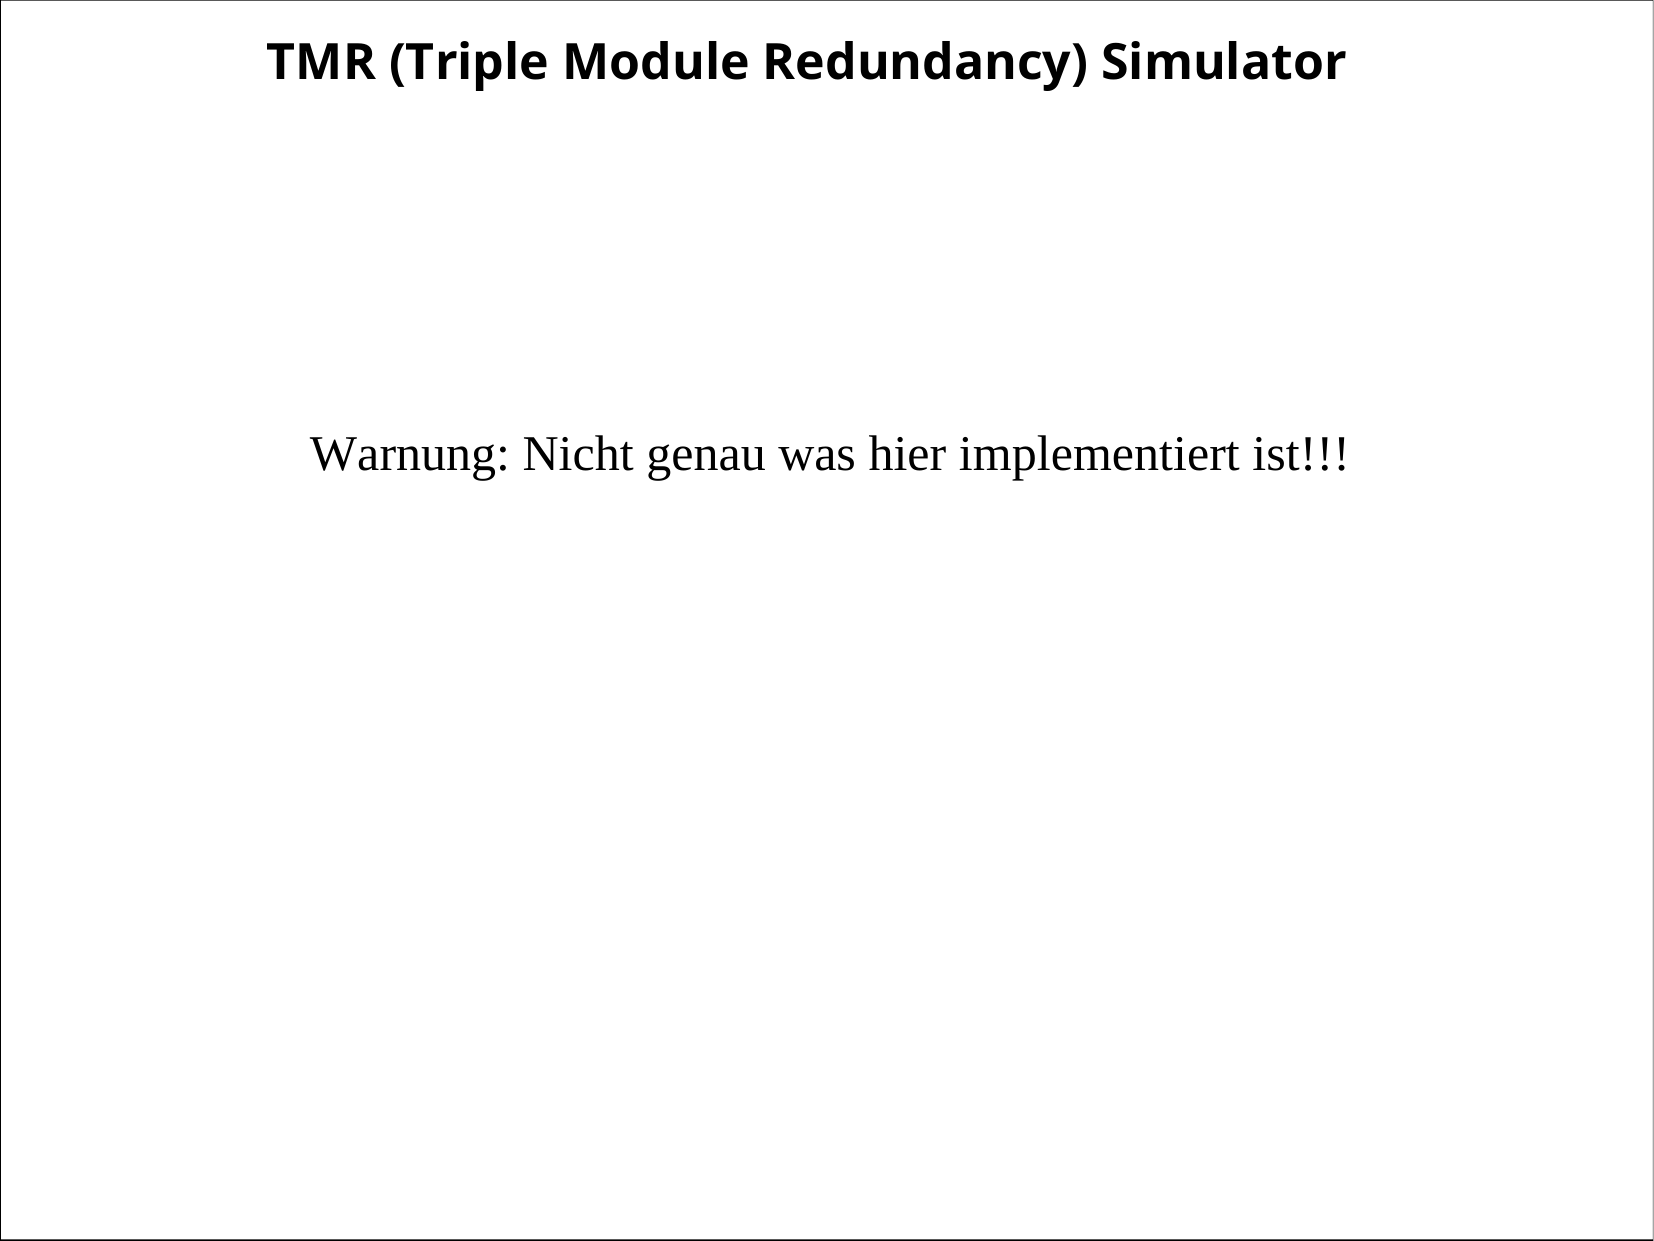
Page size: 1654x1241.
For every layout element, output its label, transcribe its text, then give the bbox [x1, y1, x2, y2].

text_box [0, 0, 1654, 1241]
text_box Warnung: Nicht genau was hier implementiert ist!!! [295, 413, 1366, 489]
text_box TMR (Triple Module Redundancy) Simulator [25, 26, 1589, 153]
